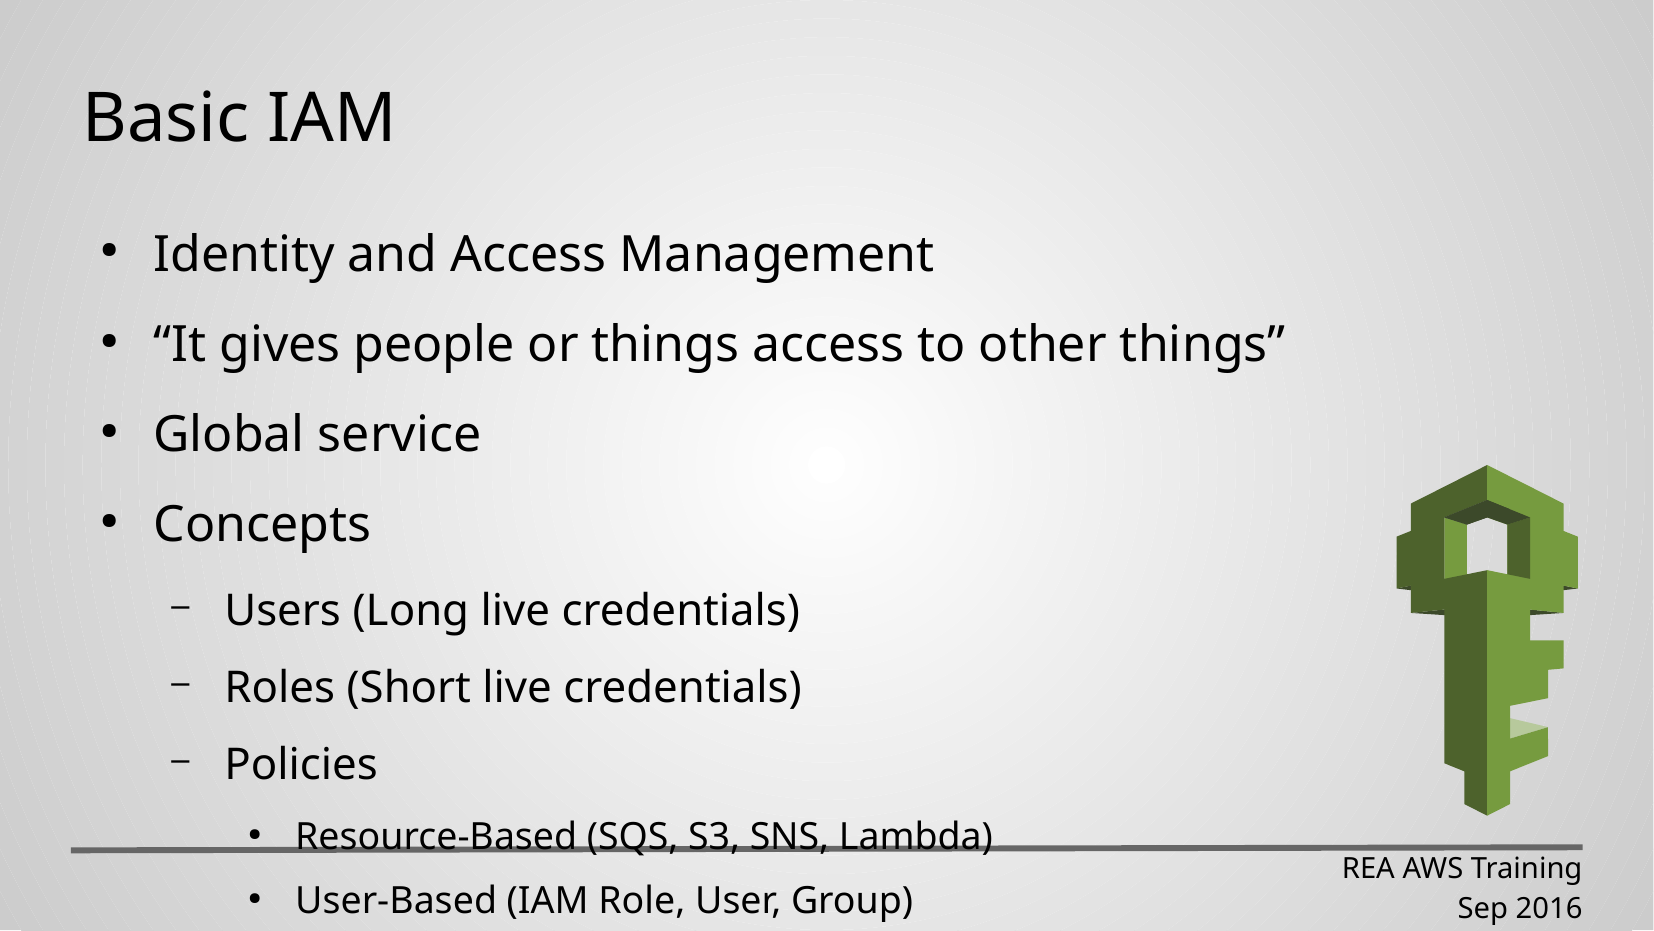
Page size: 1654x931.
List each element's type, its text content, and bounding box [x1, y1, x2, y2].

list Identity and Access Management “It gives people or things access to other things” Global service Concepts Users (Long live credentials) Roles (Short live credentials) Policies Resource-Based (SQS, S3, SNS, Lambda) User-Based (IAM Role, User, Group) [82, 217, 1571, 827]
title Basic IAM [82, 36, 1571, 193]
picture [1393, 458, 1581, 820]
